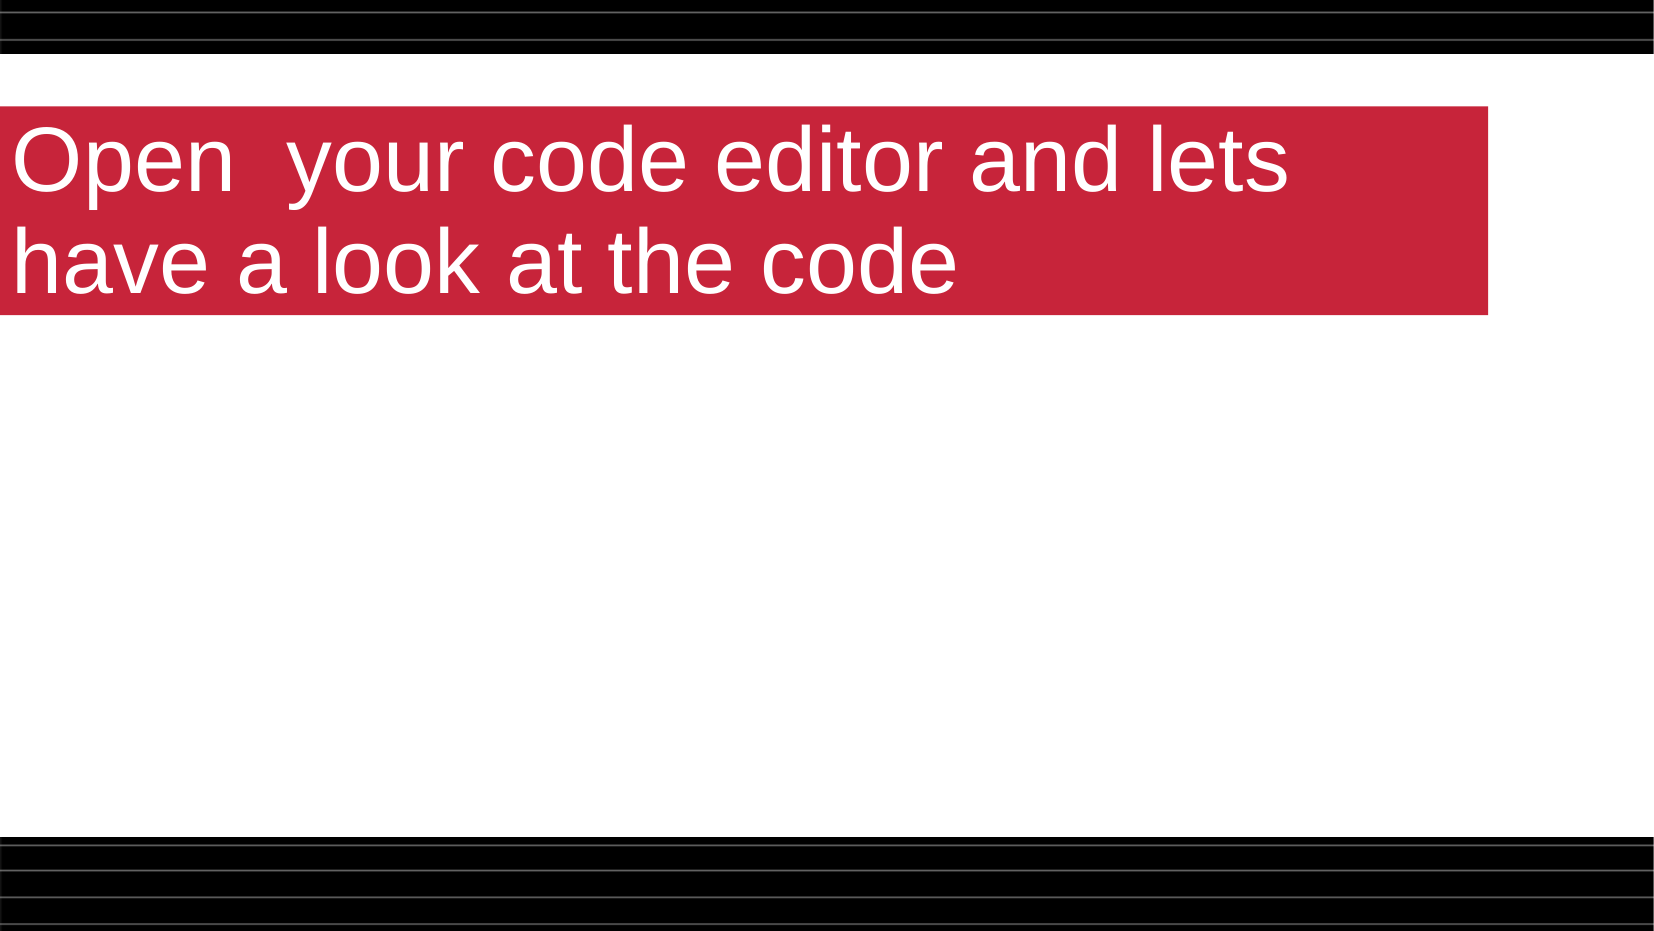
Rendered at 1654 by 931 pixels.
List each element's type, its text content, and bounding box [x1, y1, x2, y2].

picture [0, 0, 1654, 54]
picture [0, 837, 1654, 931]
title Open your code editor and lets have a look at the code [0, 106, 1489, 316]
